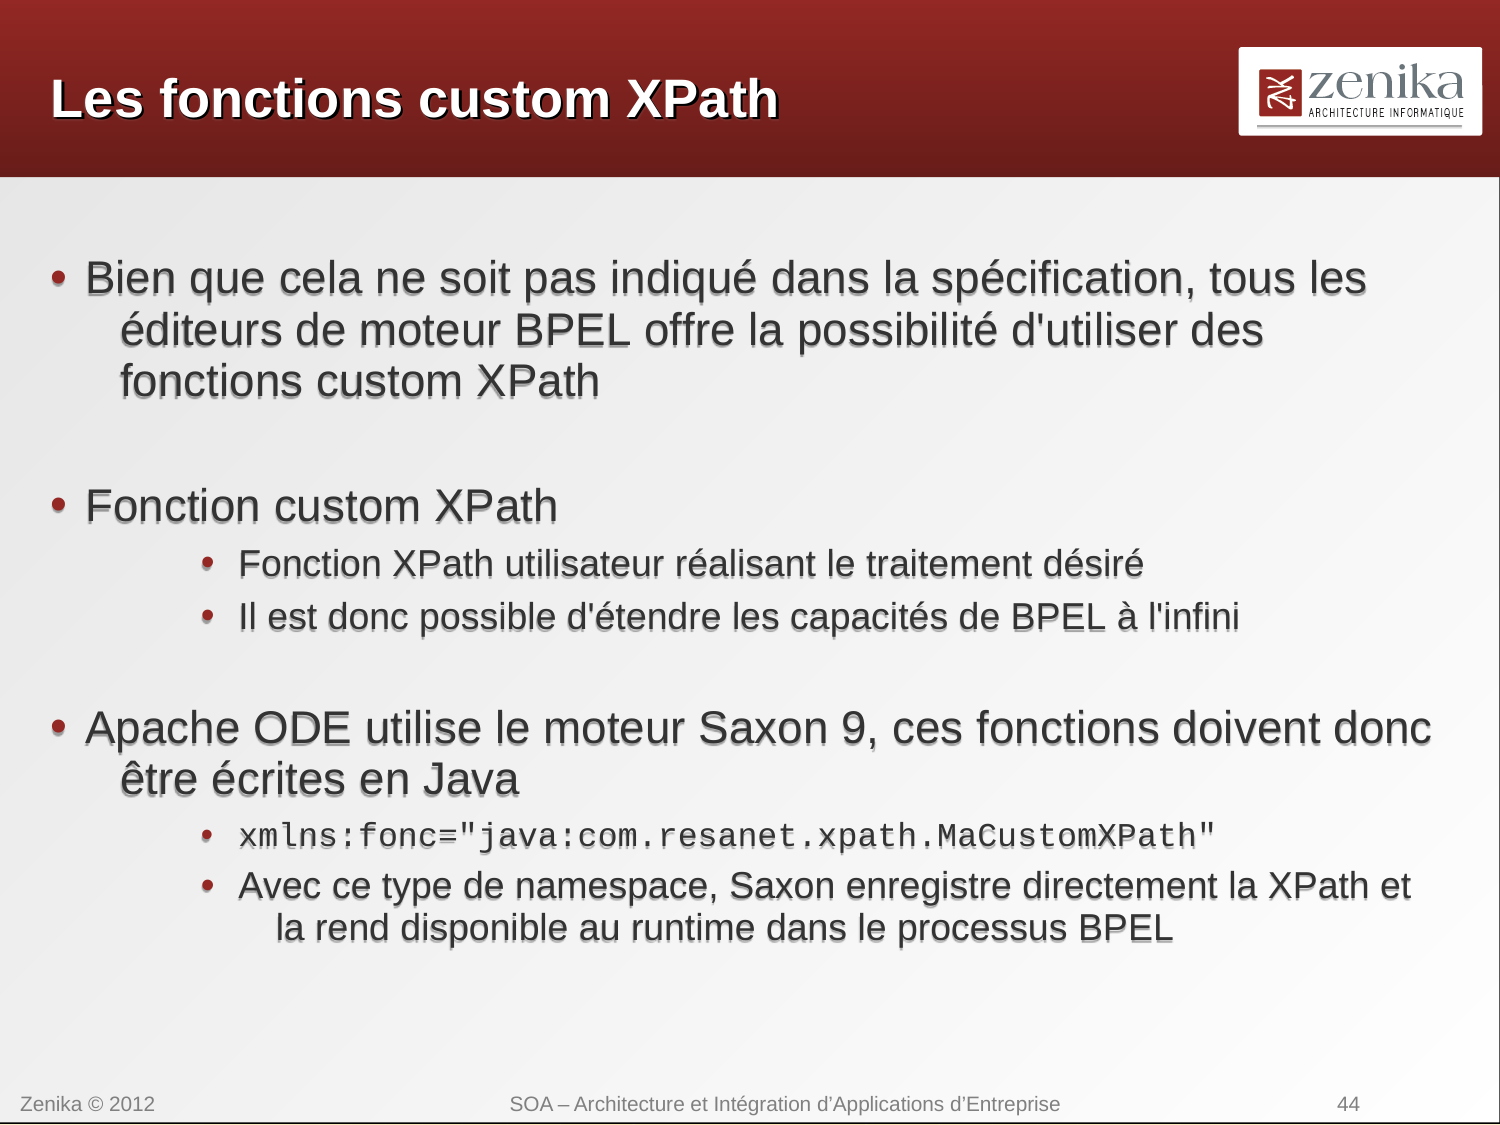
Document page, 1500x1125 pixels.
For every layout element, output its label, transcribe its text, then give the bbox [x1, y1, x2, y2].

title Les fonctions custom XPath [50, 22, 1206, 172]
subtitle Bien que cela ne soit pas indiqué dans la spécification, tous les éditeurs de moteur BPEL offre la possibilité d'utiliser des fonctions custom XPath Fonction custom XPath Fonction XPath utilisateur réalisant le traitement désiré Il est donc possible d'étendre les capacités de BPEL à l'infini Apache ODE utilise le moteur Saxon 9, ces fonctions doivent donc être écrites en Java xmlns:fonc="java:com.resanet.xpath.MaCustomXPath" Avec ce type de namespace, Saxon enregistre directement la XPath et la rend disponible au runtime dans le processus BPEL [50, 249, 1435, 1083]
